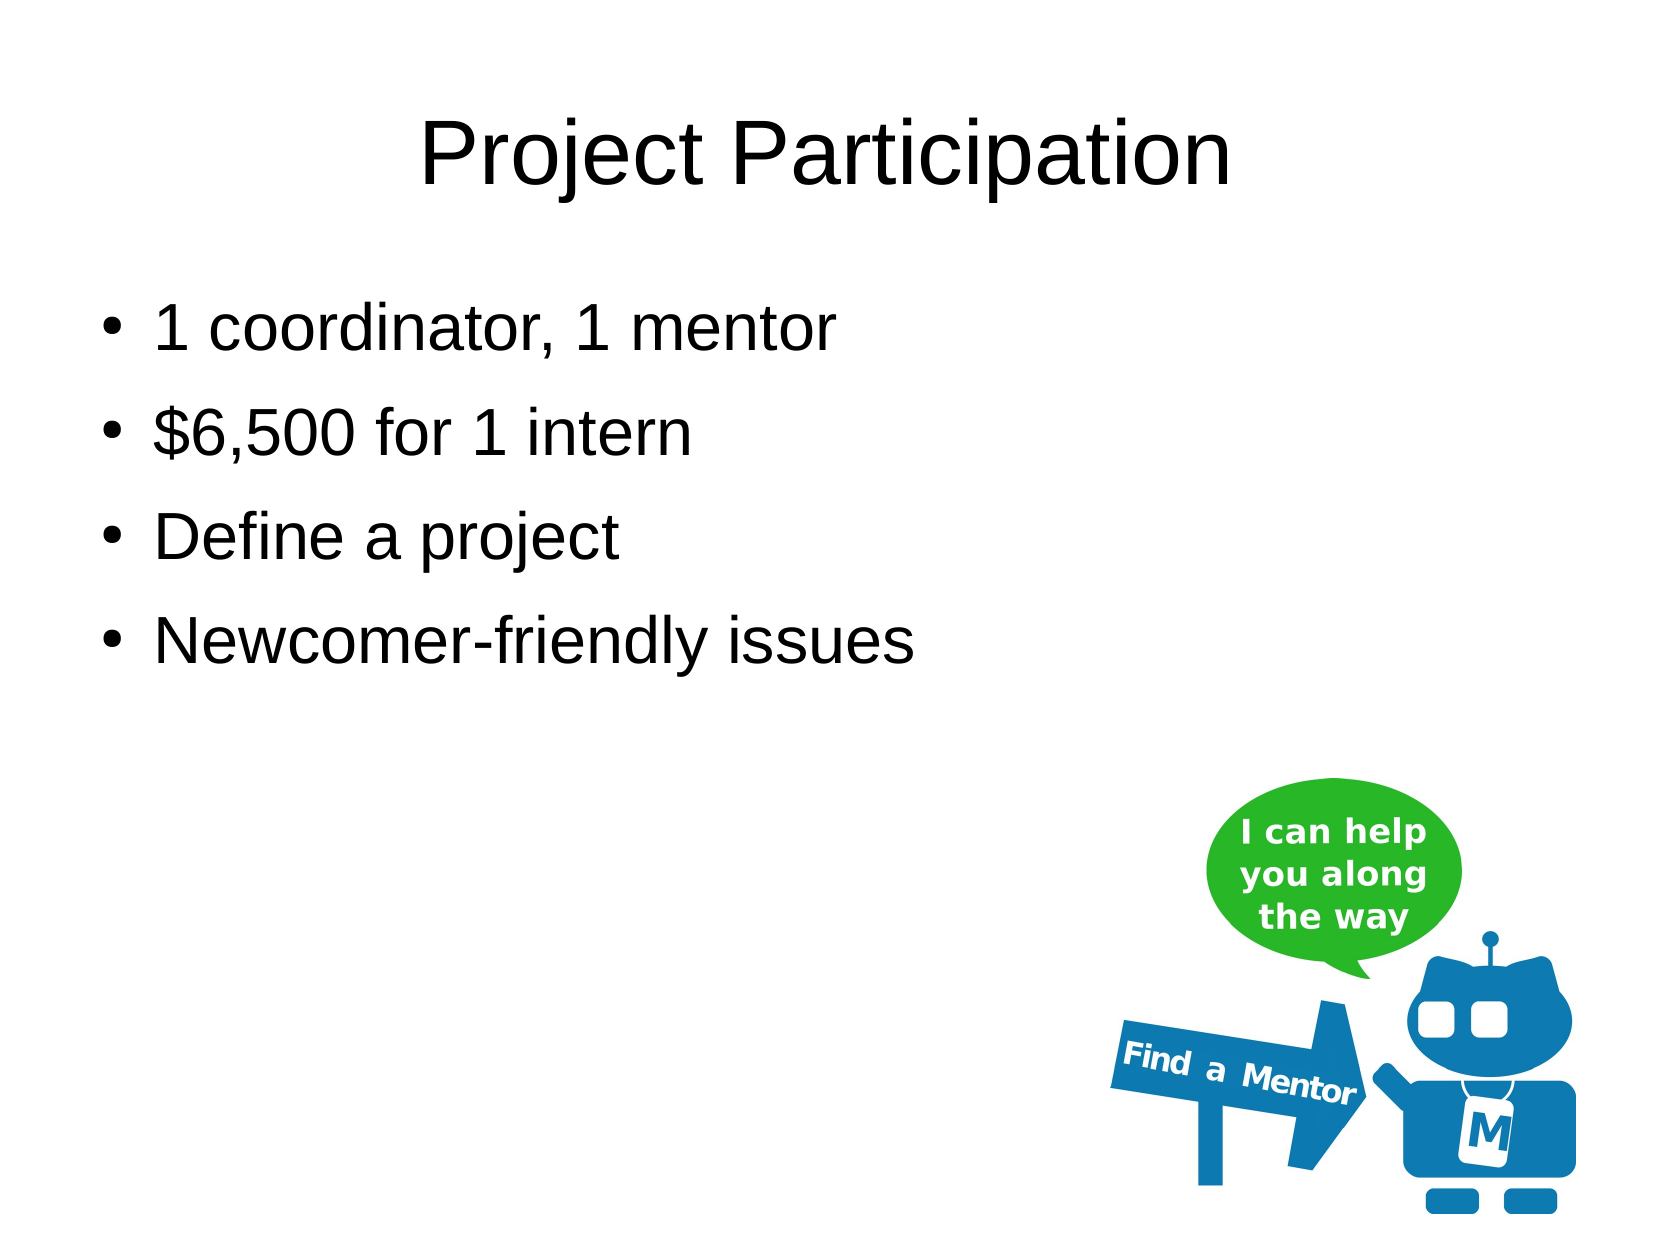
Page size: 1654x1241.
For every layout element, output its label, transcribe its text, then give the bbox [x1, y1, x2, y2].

picture [1110, 778, 1576, 1214]
title Project Participation [82, 49, 1571, 257]
list 1 coordinator, 1 mentor $6,500 for 1 intern Define a project Newcomer-friendly issues [82, 290, 1571, 1010]
